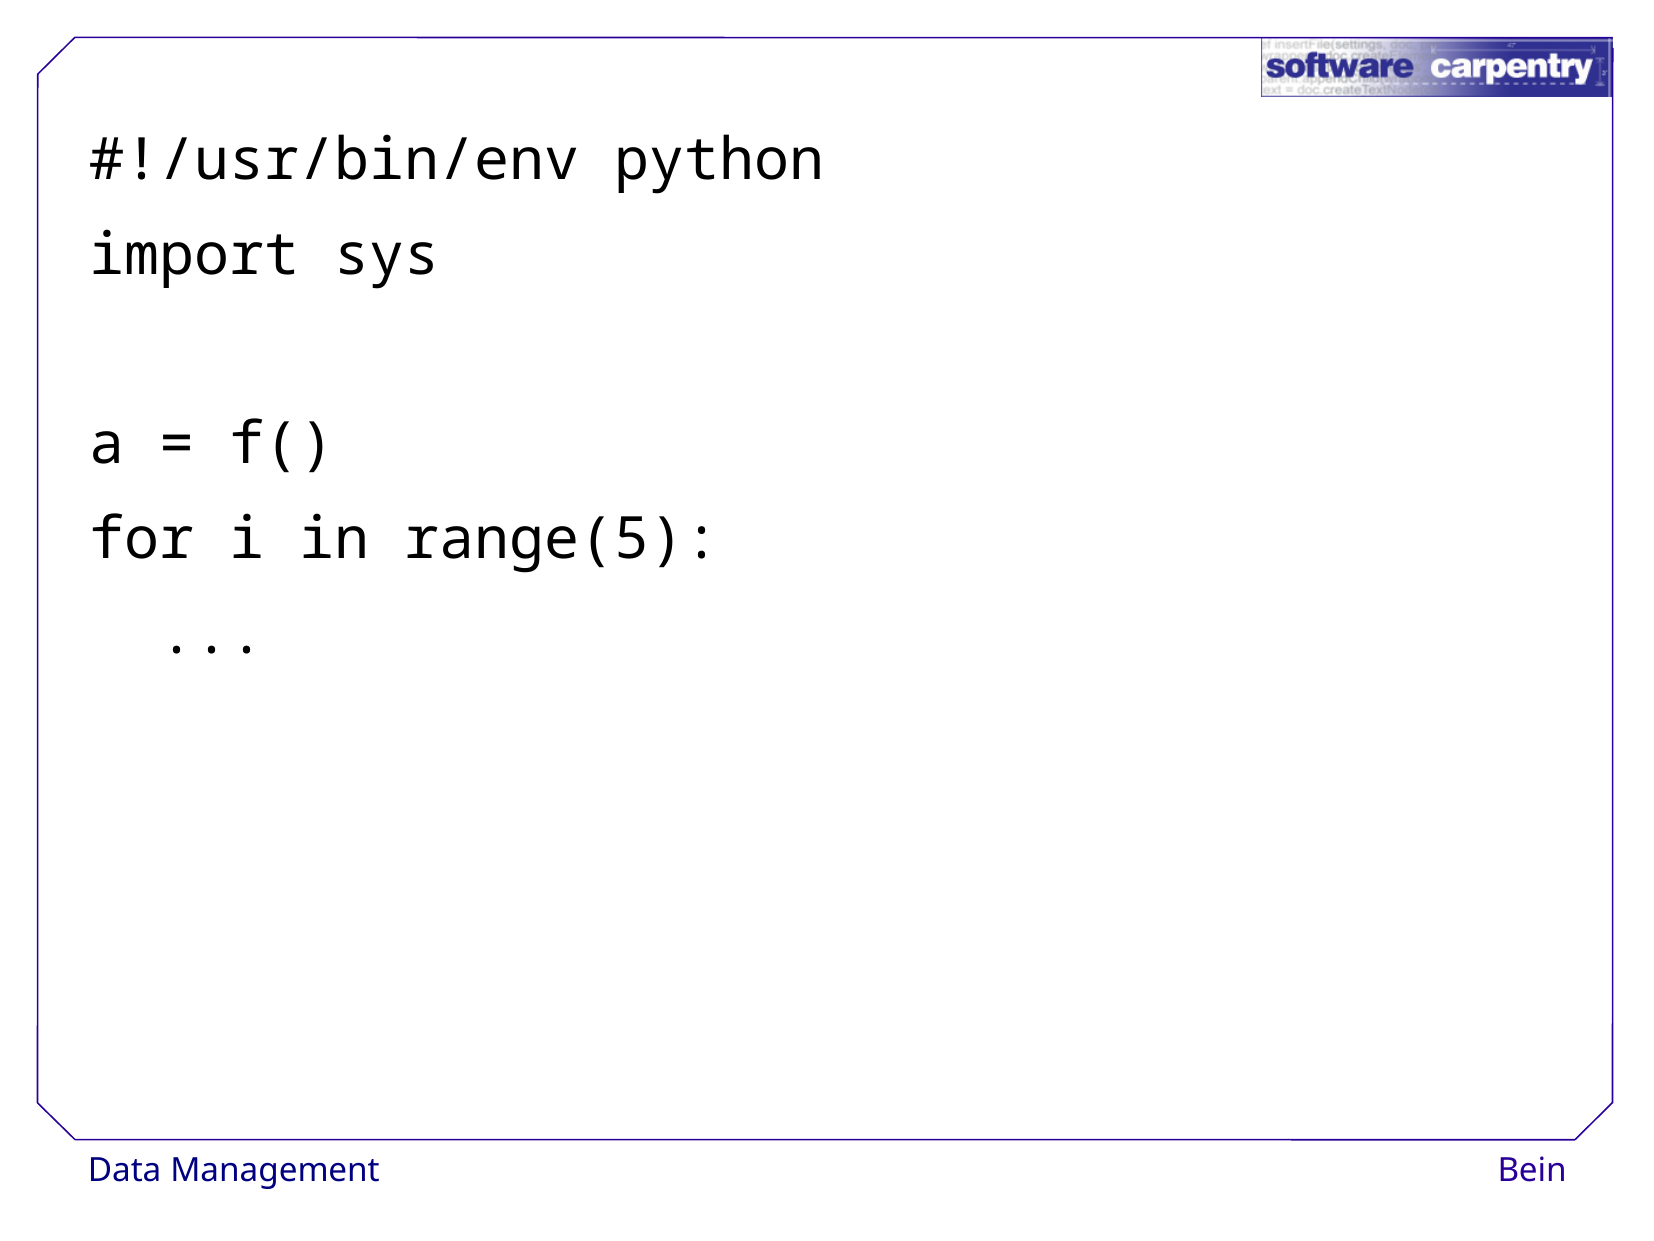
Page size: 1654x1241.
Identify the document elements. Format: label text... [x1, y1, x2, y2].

picture [1261, 39, 1613, 97]
text_box #!/usr/bin/env python import sys a = f() for i in range(5): ... [75, 119, 1555, 971]
